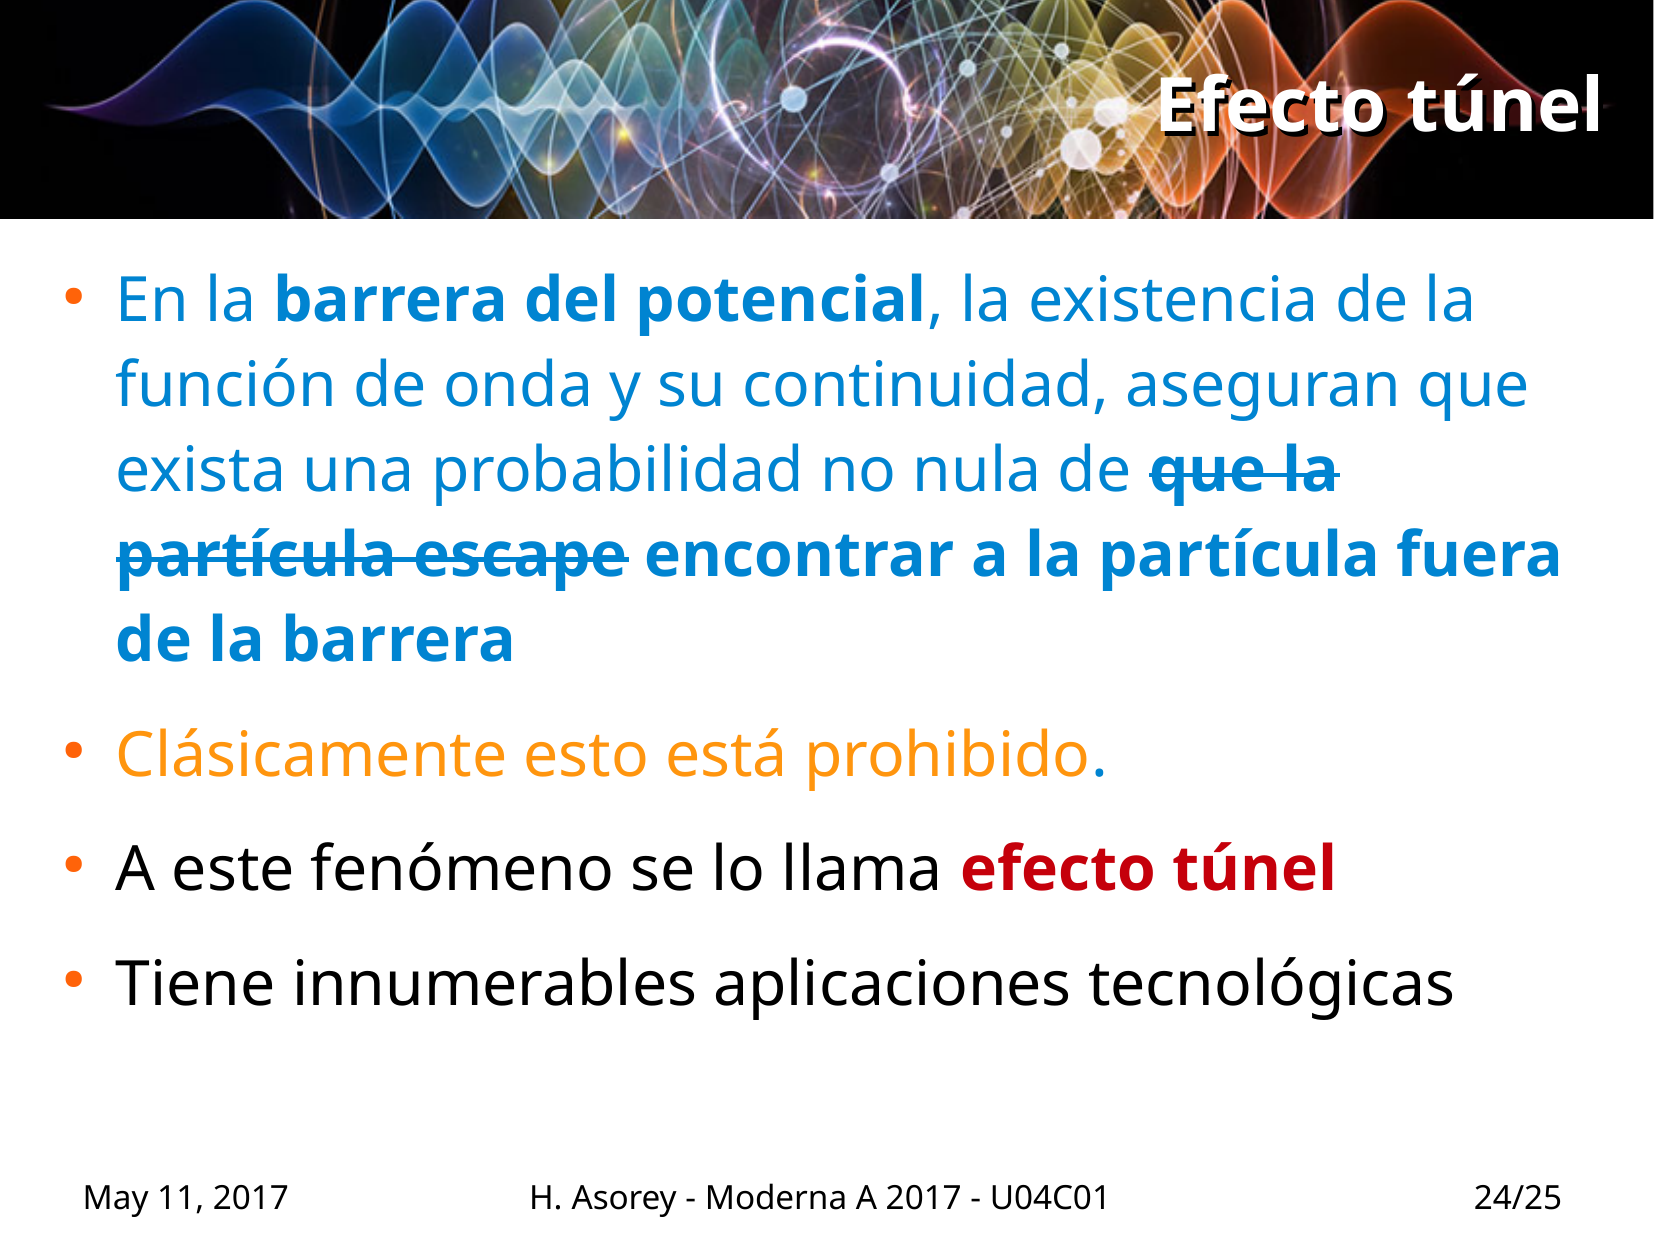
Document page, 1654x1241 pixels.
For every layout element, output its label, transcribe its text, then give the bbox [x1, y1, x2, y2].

title Efecto túnel [45, 15, 1606, 191]
picture [0, 0, 1654, 219]
list En la barrera del potencial, la existencia de la función de onda y su continuidad, aseguran que exista una probabilidad no nula de que la partícula escape encontrar a la partícula fuera de la barrera Clásicamente esto está prohibido. A este fenómeno se lo llama efecto túnel Tiene innumerables aplicaciones tecnológicas [45, 255, 1606, 1156]
